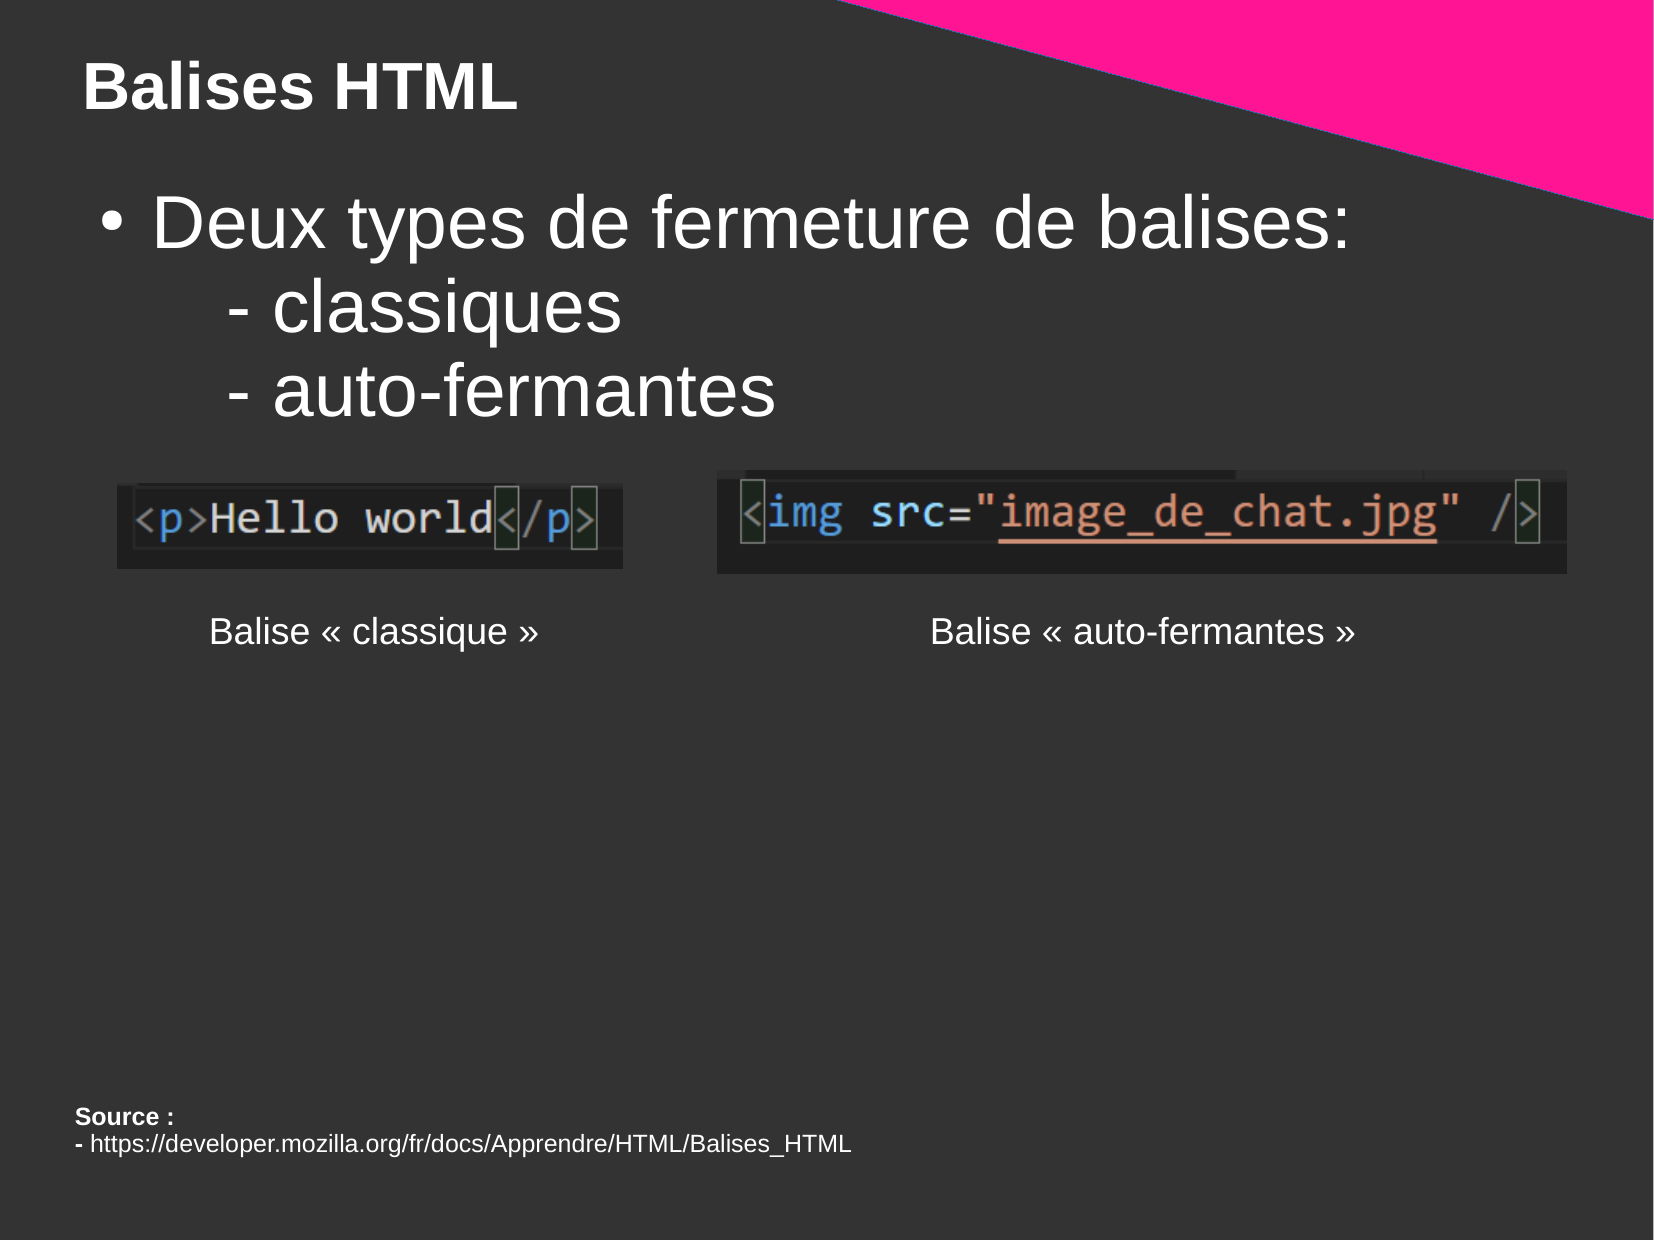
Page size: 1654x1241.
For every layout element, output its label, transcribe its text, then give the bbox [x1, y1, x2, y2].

picture [717, 470, 1567, 574]
text_box Balise « classique » [180, 603, 568, 709]
list Deux types de fermeture de balises: - classiques - auto-fermantes [80, 180, 1569, 465]
picture [117, 483, 623, 569]
title Balises HTML [82, 49, 1398, 152]
text_box [837, 0, 1654, 220]
text_box Balise « auto-fermantes » [908, 603, 1378, 679]
text_box Source : - https://developer.mozilla.org/fr/docs/Apprendre/HTML/Balises_HTML [59, 1094, 1546, 1208]
